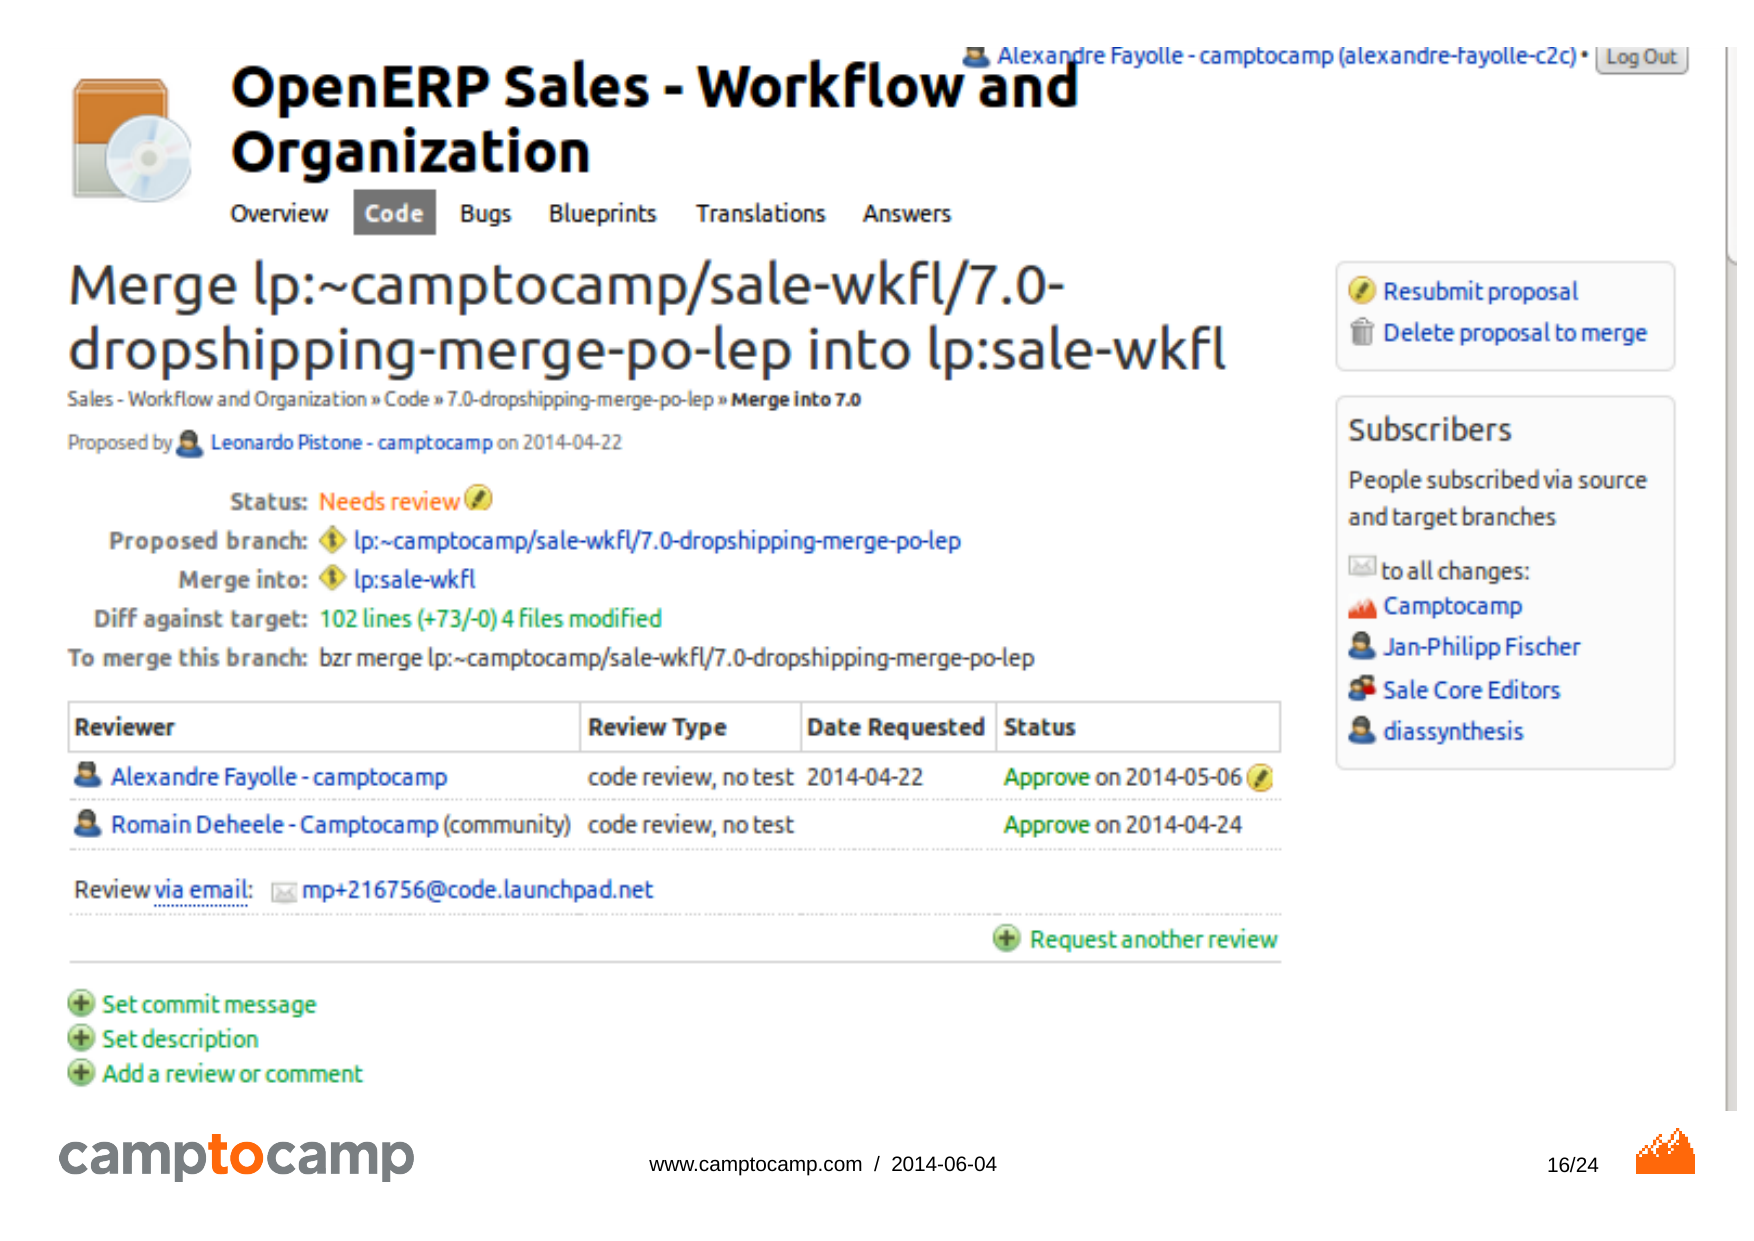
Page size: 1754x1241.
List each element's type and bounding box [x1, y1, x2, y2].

picture [1636, 1128, 1695, 1174]
picture [59, 1134, 414, 1182]
picture [40, 47, 1737, 1111]
